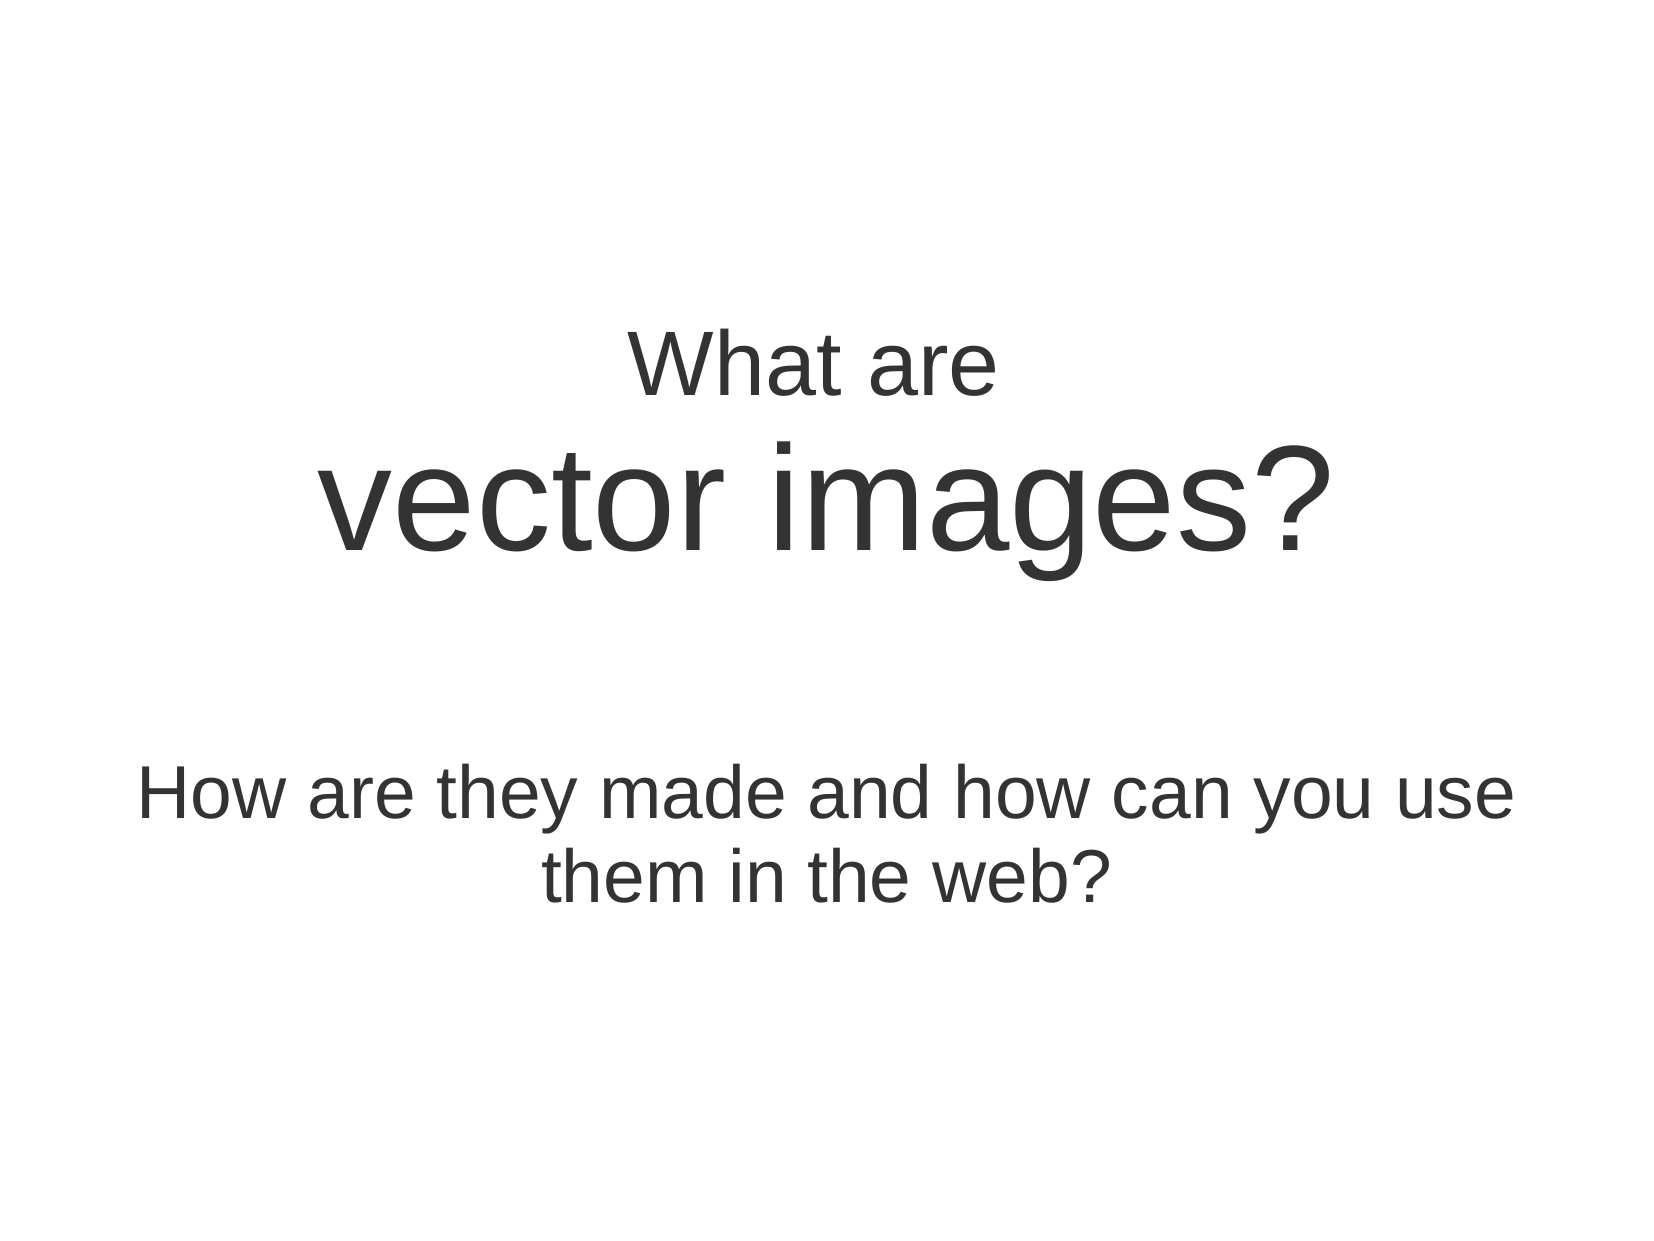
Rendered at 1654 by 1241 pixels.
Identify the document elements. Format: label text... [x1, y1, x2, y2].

subtitle What are vector images? How are they made and how can you use them in the web? [82, 49, 1571, 1182]
